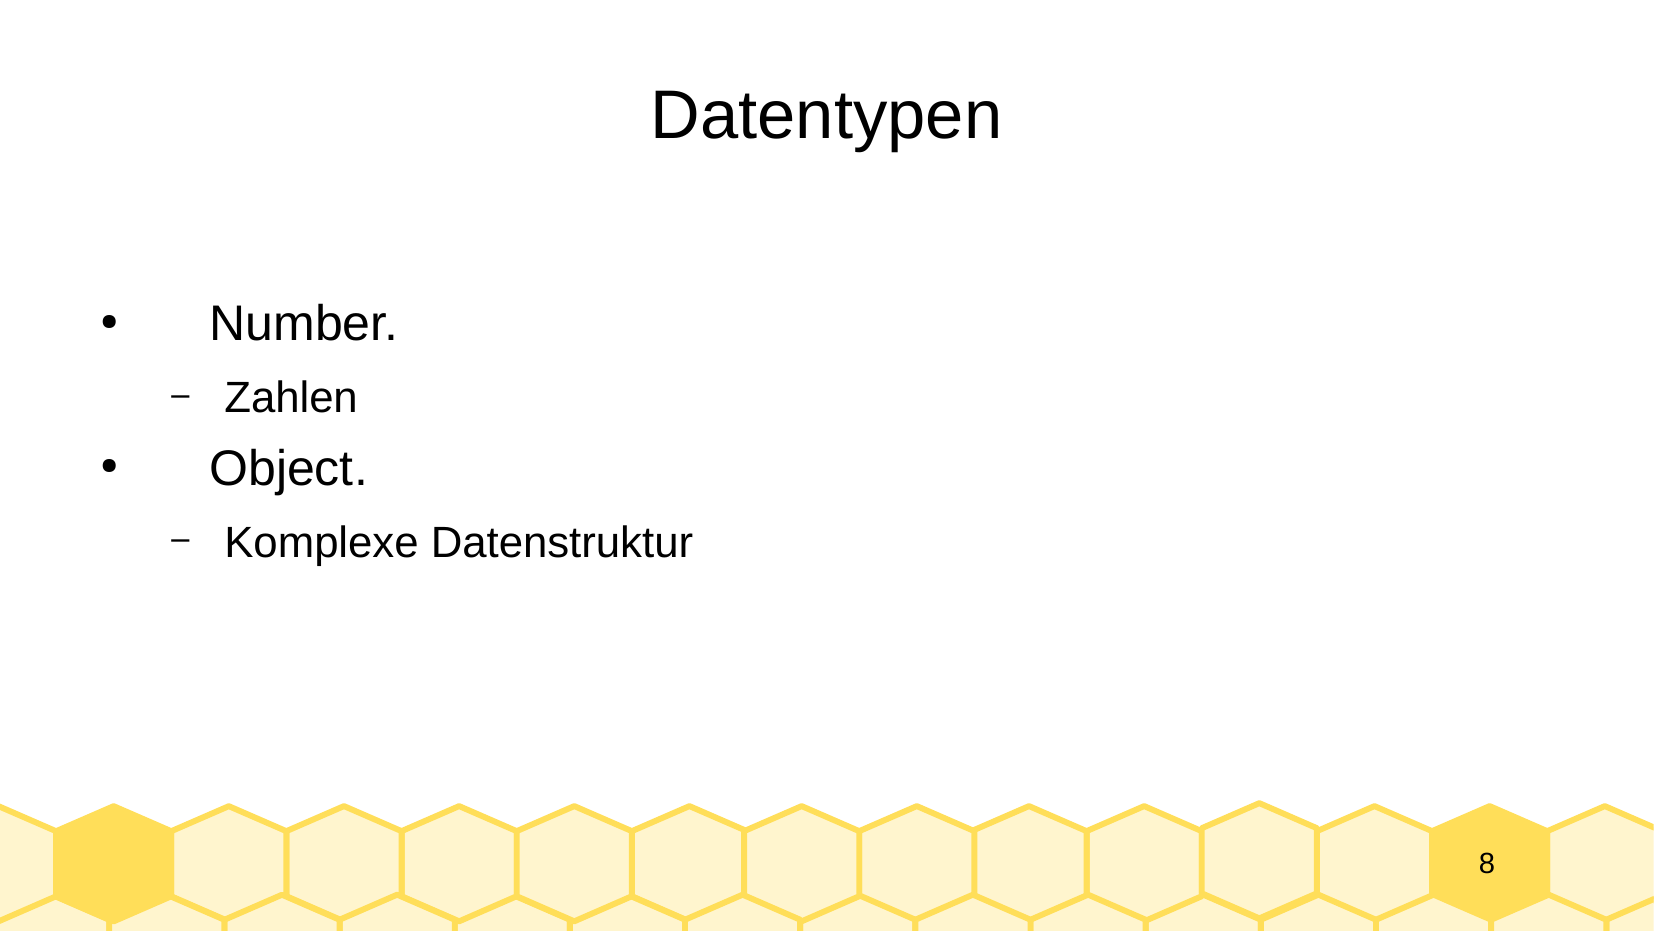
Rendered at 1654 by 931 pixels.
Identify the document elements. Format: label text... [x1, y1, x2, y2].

title Datentypen [82, 37, 1571, 193]
list Number. Zahlen Object. Komplexe Datenstruktur [82, 217, 1571, 758]
